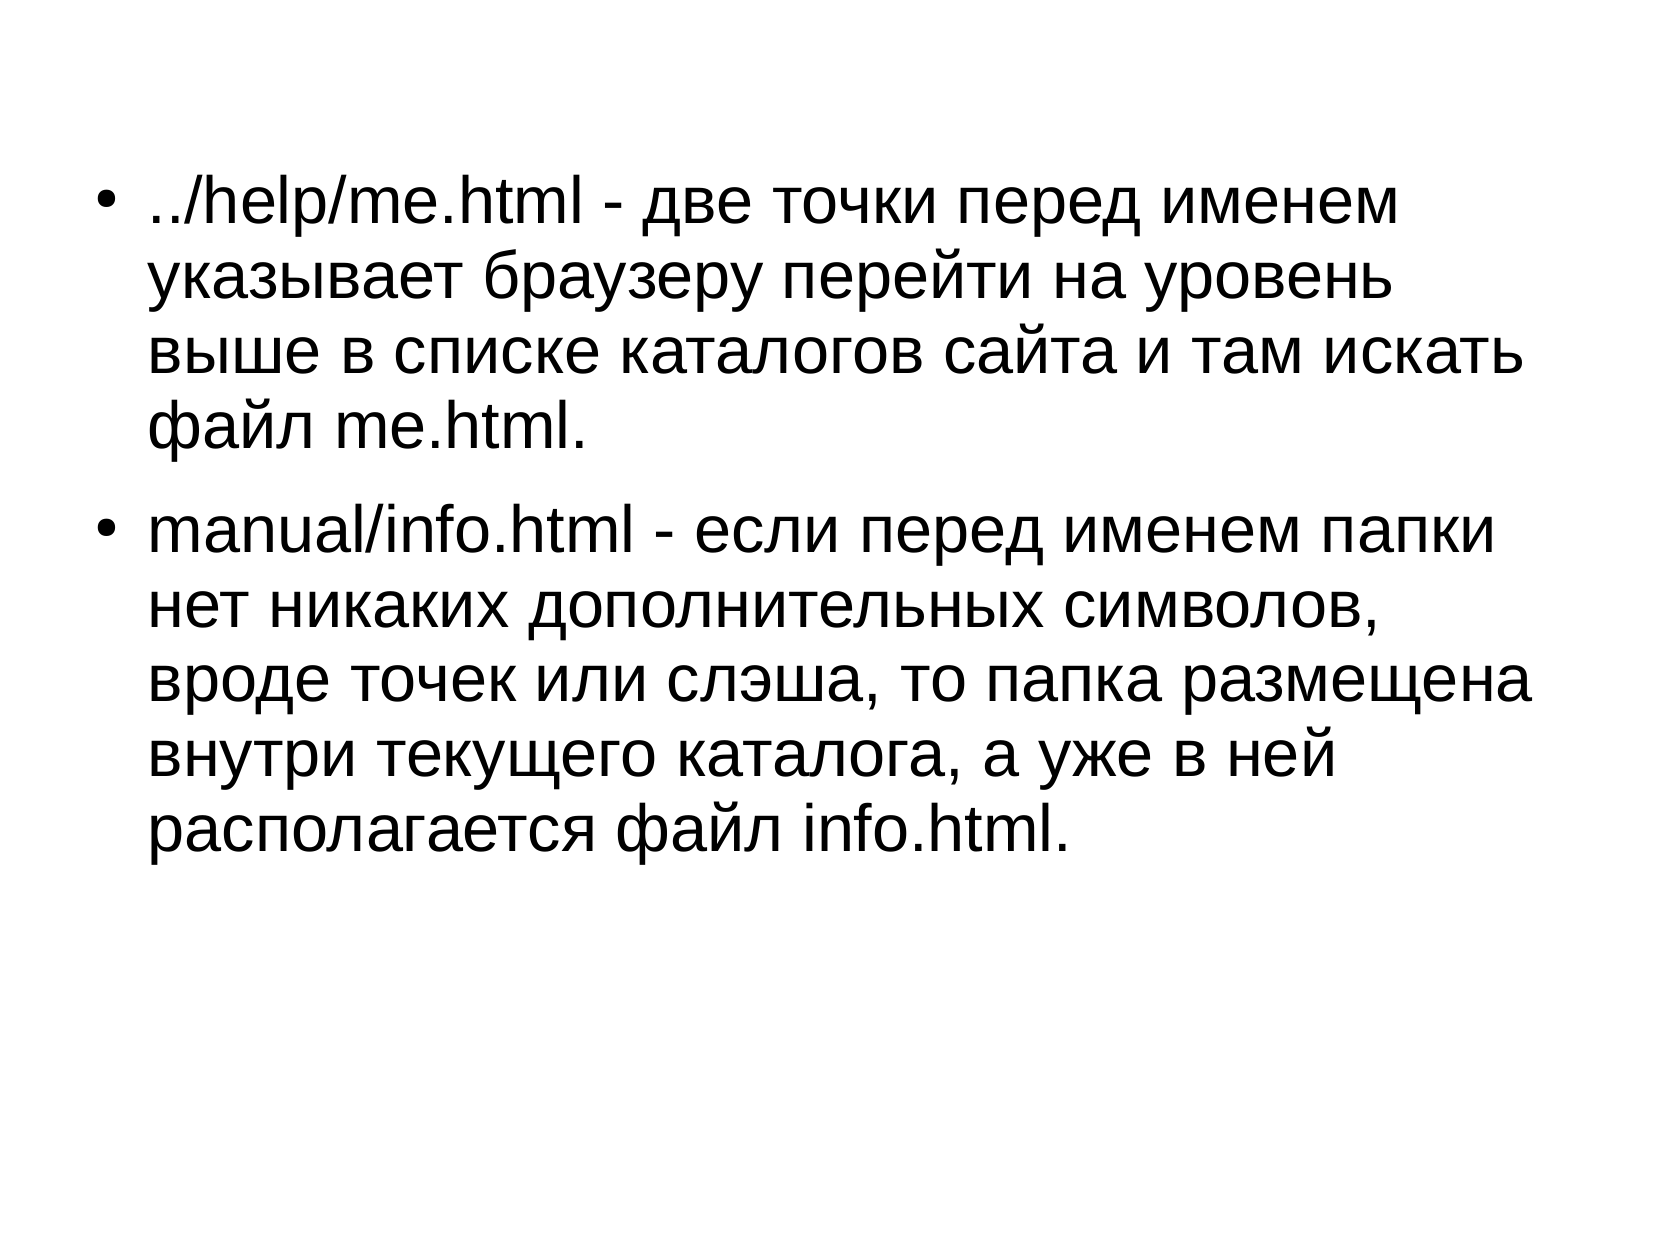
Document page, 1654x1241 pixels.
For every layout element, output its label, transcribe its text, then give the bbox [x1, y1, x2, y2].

list ../help/me.html - две точки перед именем указывает браузеру перейти на уровень выше в списке каталогов сайта и там искать файл me.html. manual/info.html - если перед именем папки нет никаких дополнительных символов, вроде точек или слэша, то папка размещена внутри текущего каталога, а уже в ней располагается файл info.html. [76, 59, 1565, 1034]
